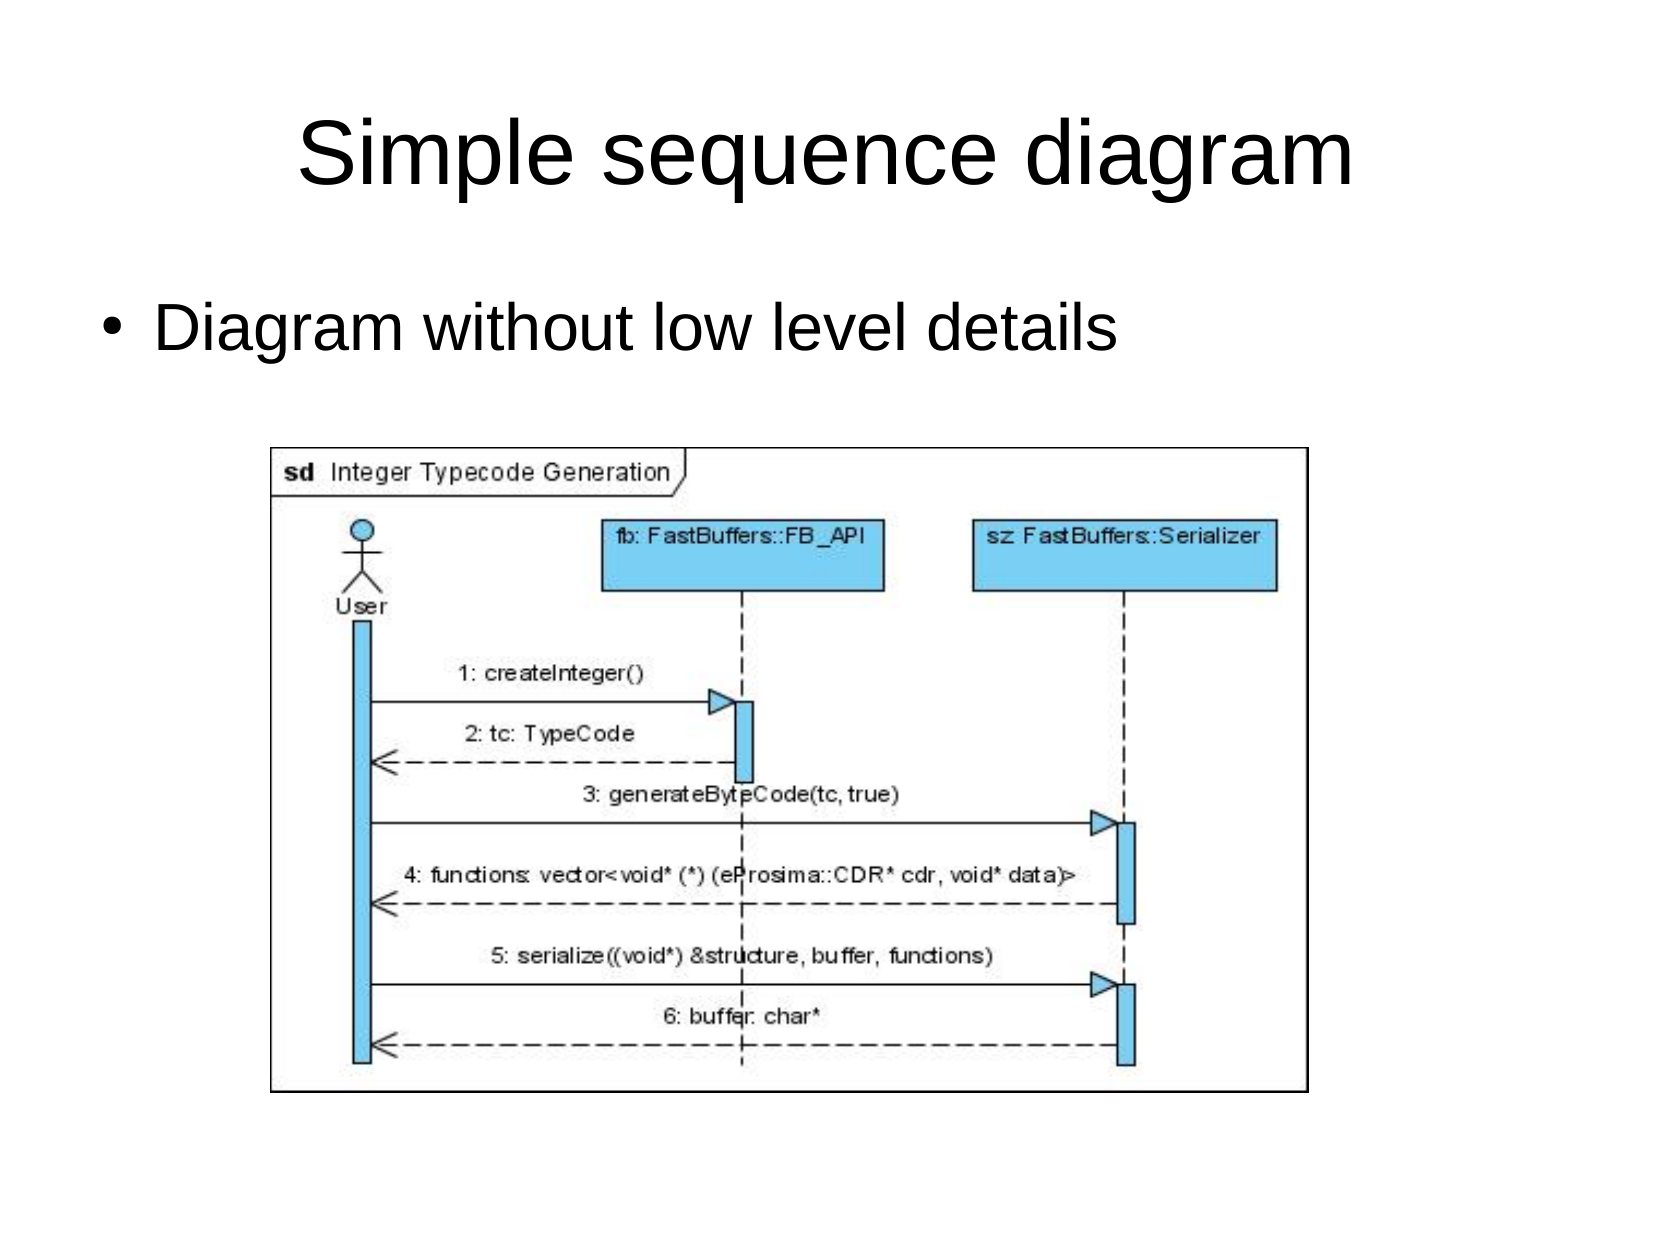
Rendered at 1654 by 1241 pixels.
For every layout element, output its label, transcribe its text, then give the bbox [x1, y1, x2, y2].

picture [270, 447, 1309, 1093]
list Diagram without low level details [82, 290, 1571, 1010]
title Simple sequence diagram [82, 49, 1571, 257]
